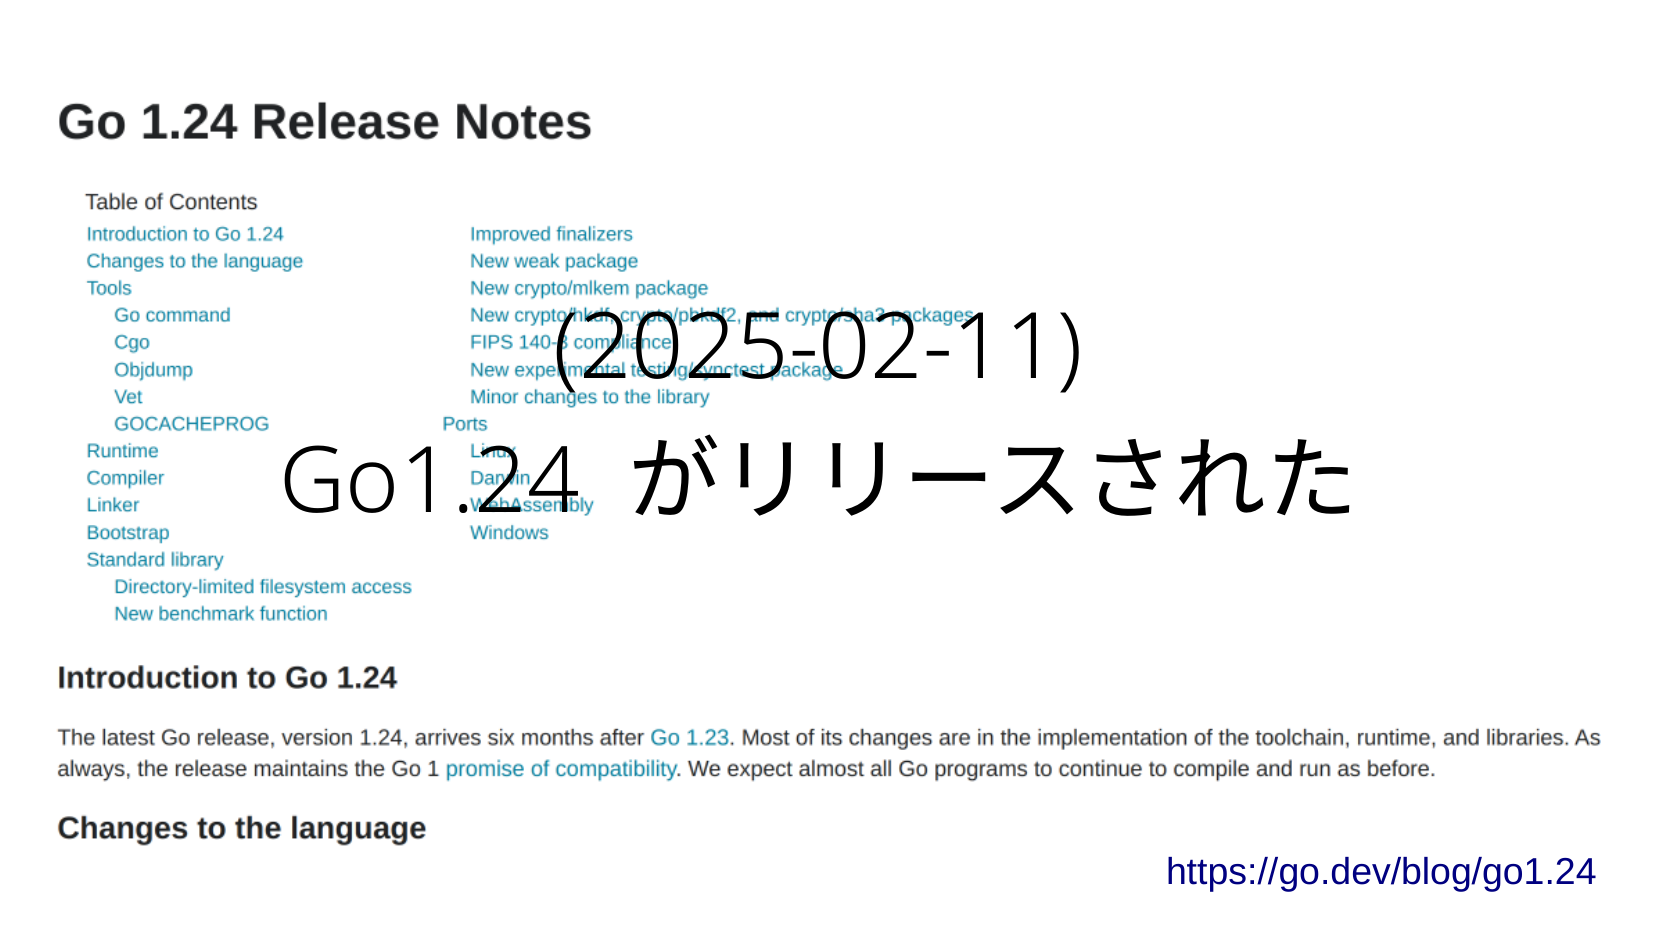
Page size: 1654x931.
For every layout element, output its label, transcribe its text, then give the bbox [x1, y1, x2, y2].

text_box https://go.dev/blog/go1.24 [1151, 843, 1613, 901]
title (2025-02-11) Go1.24 がリリースされた [75, 292, 1564, 528]
picture [0, 75, 1654, 858]
